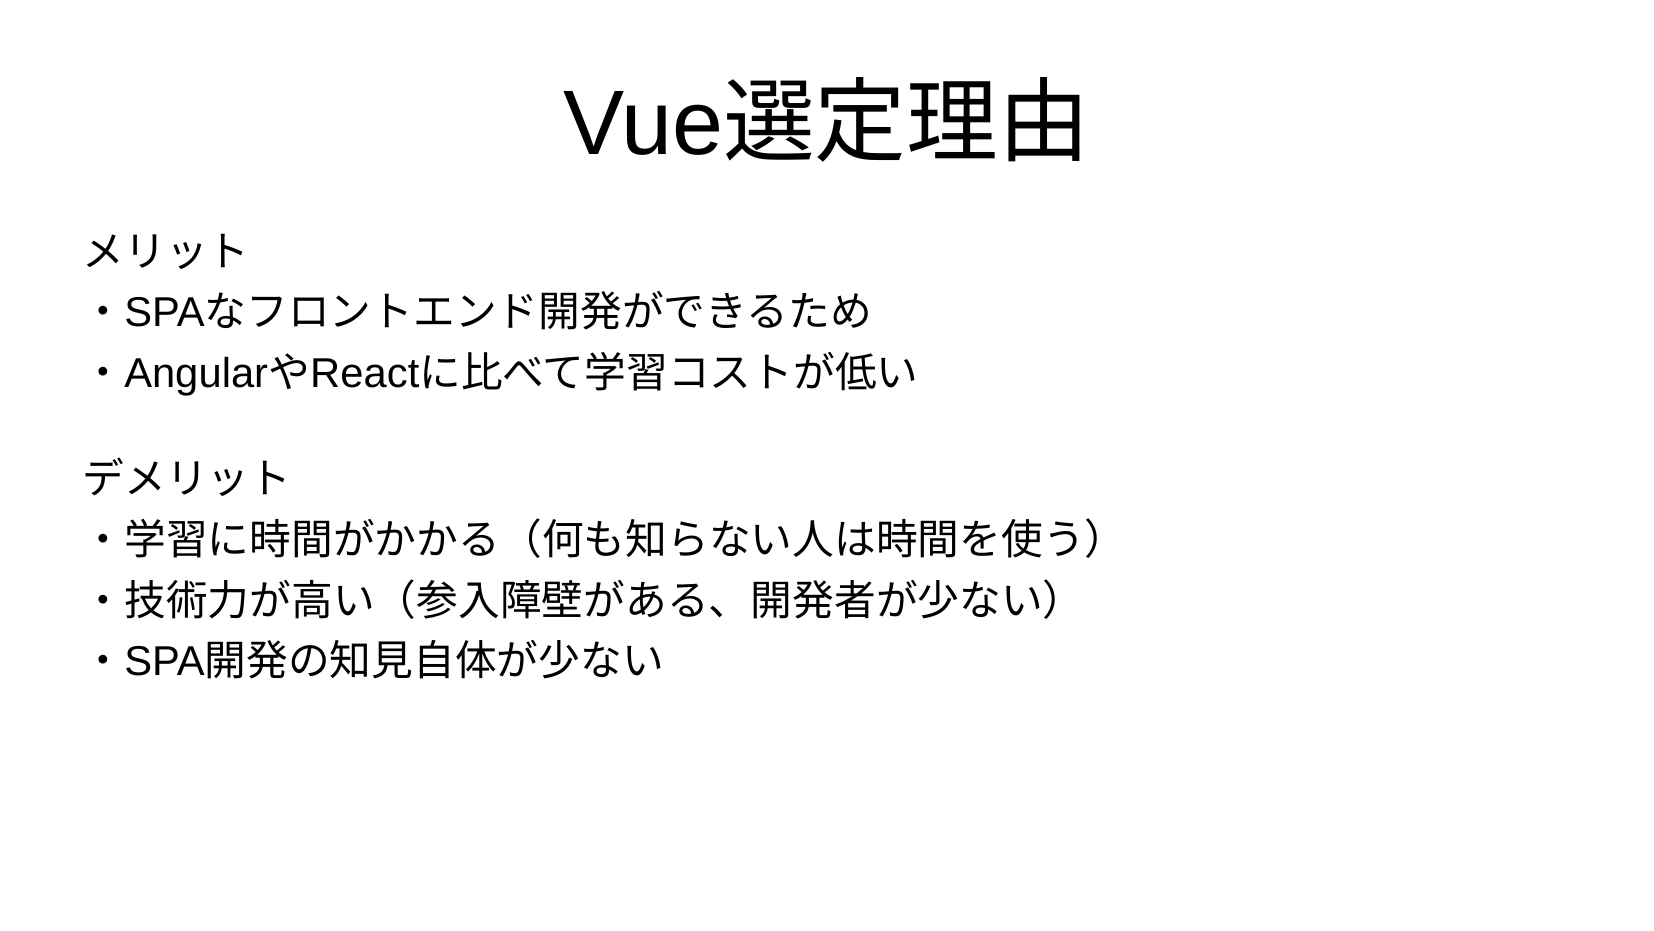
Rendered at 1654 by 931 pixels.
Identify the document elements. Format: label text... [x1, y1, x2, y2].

subtitle メリット ・SPAなフロントエンド開発ができるため ・AngularやReactに比べて学習コストが低い デメリット ・学習に時間がかかる（何も知らない人は時間を使う） ・技術力が高い（参入障壁がある、開発者が少ない） ・SPA開発の知見自体が少ない [82, 217, 1571, 758]
title Vue選定理由 [82, 37, 1571, 193]
